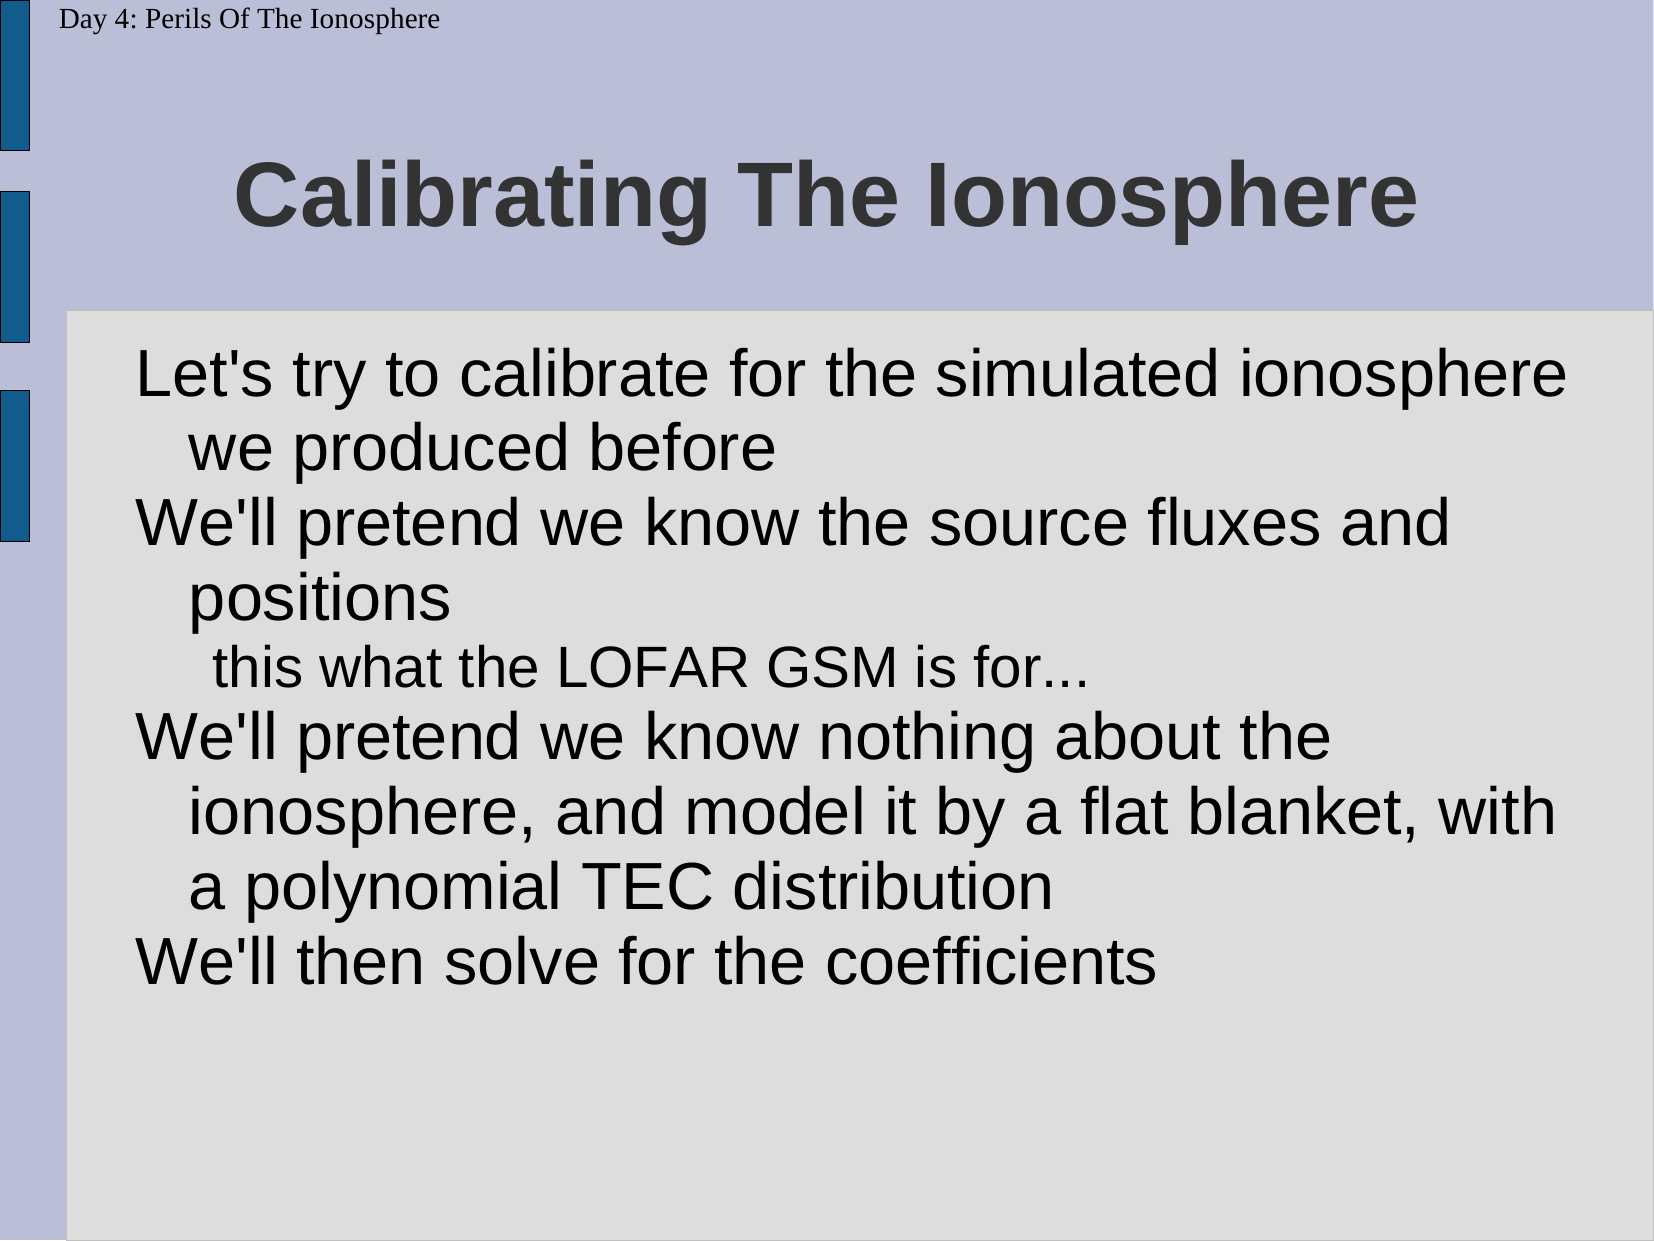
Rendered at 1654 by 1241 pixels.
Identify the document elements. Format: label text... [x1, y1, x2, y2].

title Calibrating The Ionosphere [121, 98, 1534, 291]
list Let's try to calibrate for the simulated ionosphere we produced before We'll pretend we know the source fluxes and positions this what the LOFAR GSM is for... We'll pretend we know nothing about the ionosphere, and model it by a flat blanket, with a polynomial TEC distribution We'll then solve for the coefficients [118, 335, 1592, 1026]
